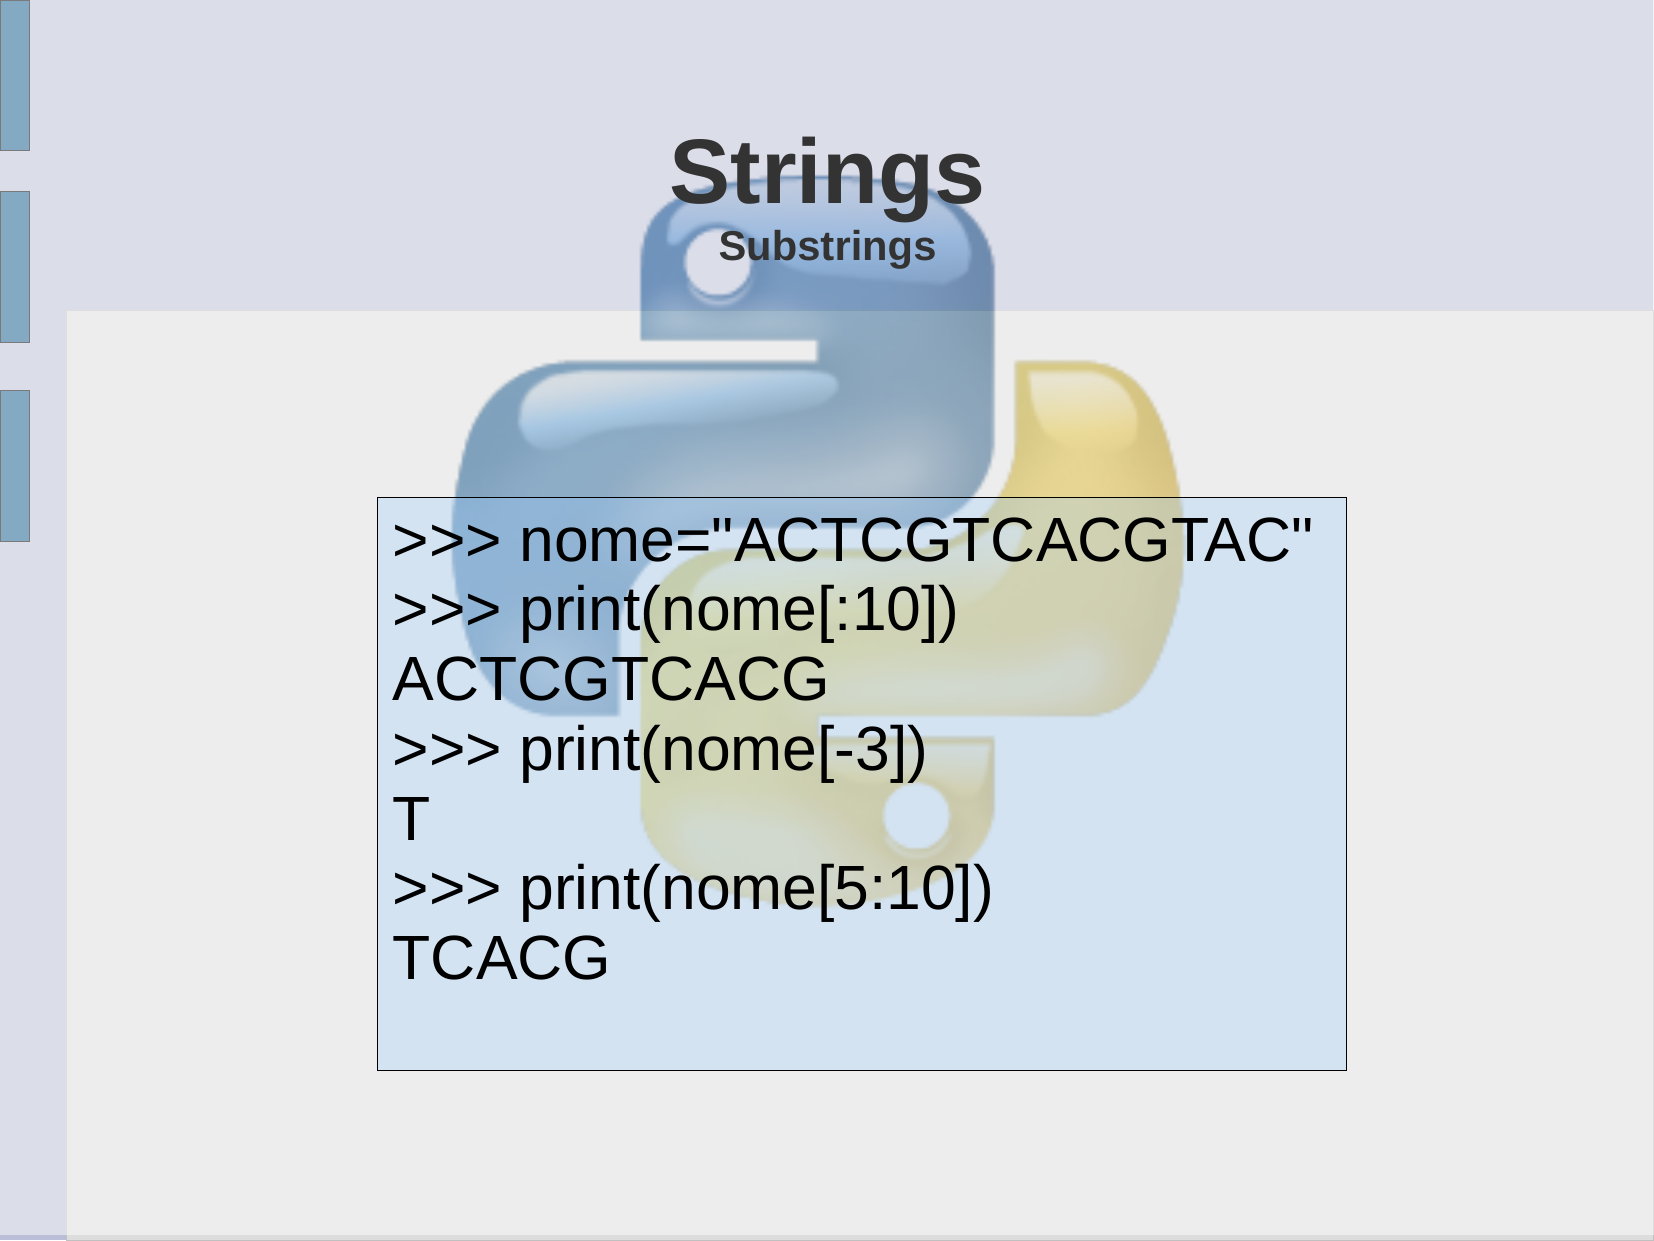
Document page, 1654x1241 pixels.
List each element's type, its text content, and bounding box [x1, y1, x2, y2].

title Strings Substrings [121, 91, 1534, 299]
picture [0, 0, 1654, 1235]
text_box >>> nome="ACTCGTCACGTAC" >>> print(nome[:10]) ACTCGTCACG >>> print(nome[-3]) T >>> print(nome[5:10]) TCACG [377, 497, 1347, 1071]
